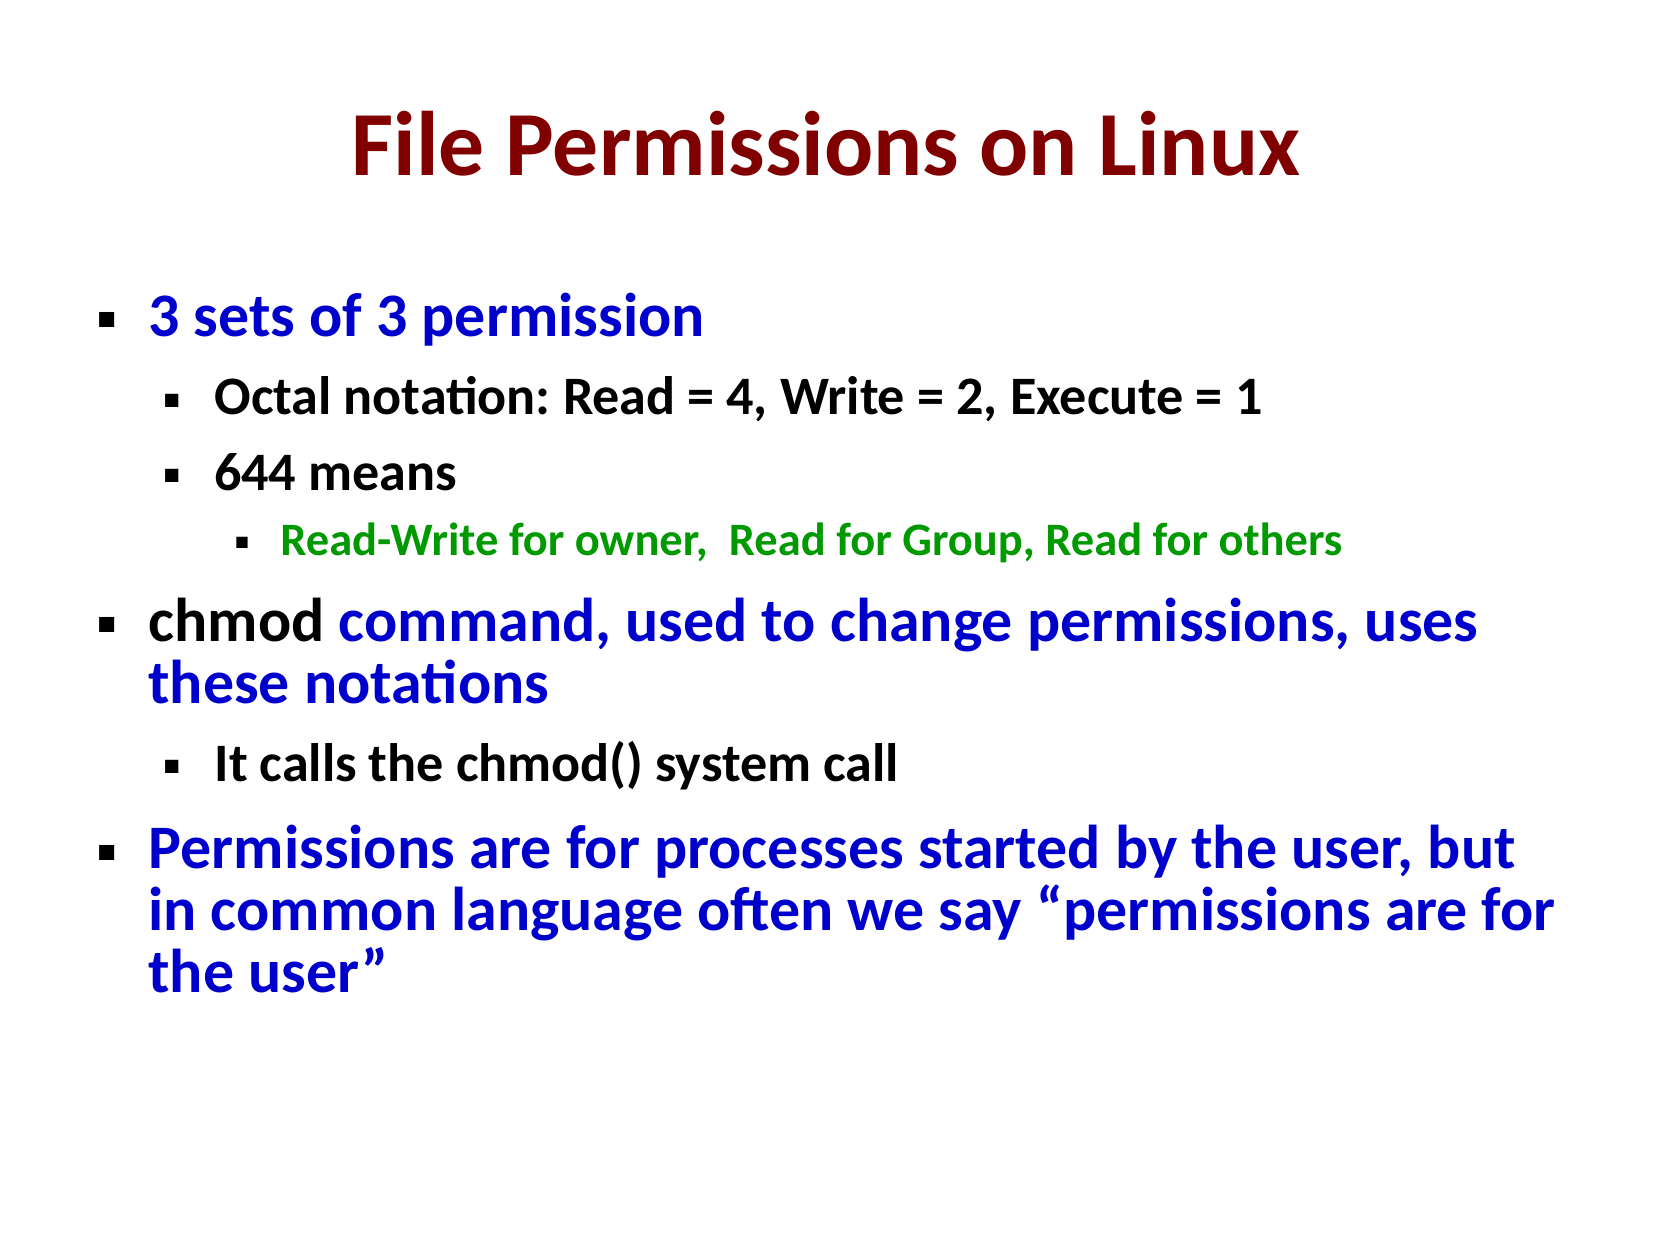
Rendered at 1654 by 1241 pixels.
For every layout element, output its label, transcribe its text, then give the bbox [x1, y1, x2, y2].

list 3 sets of 3 permission Octal notation: Read = 4, Write = 2, Execute = 1 644 means Read-Write for owner, Read for Group, Read for others chmod command, used to change permissions, uses these notations It calls the chmod() system call Permissions are for processes started by the user, but in common language often we say “permissions are for the user” [82, 290, 1571, 1010]
title File Permissions on Linux [82, 49, 1571, 257]
